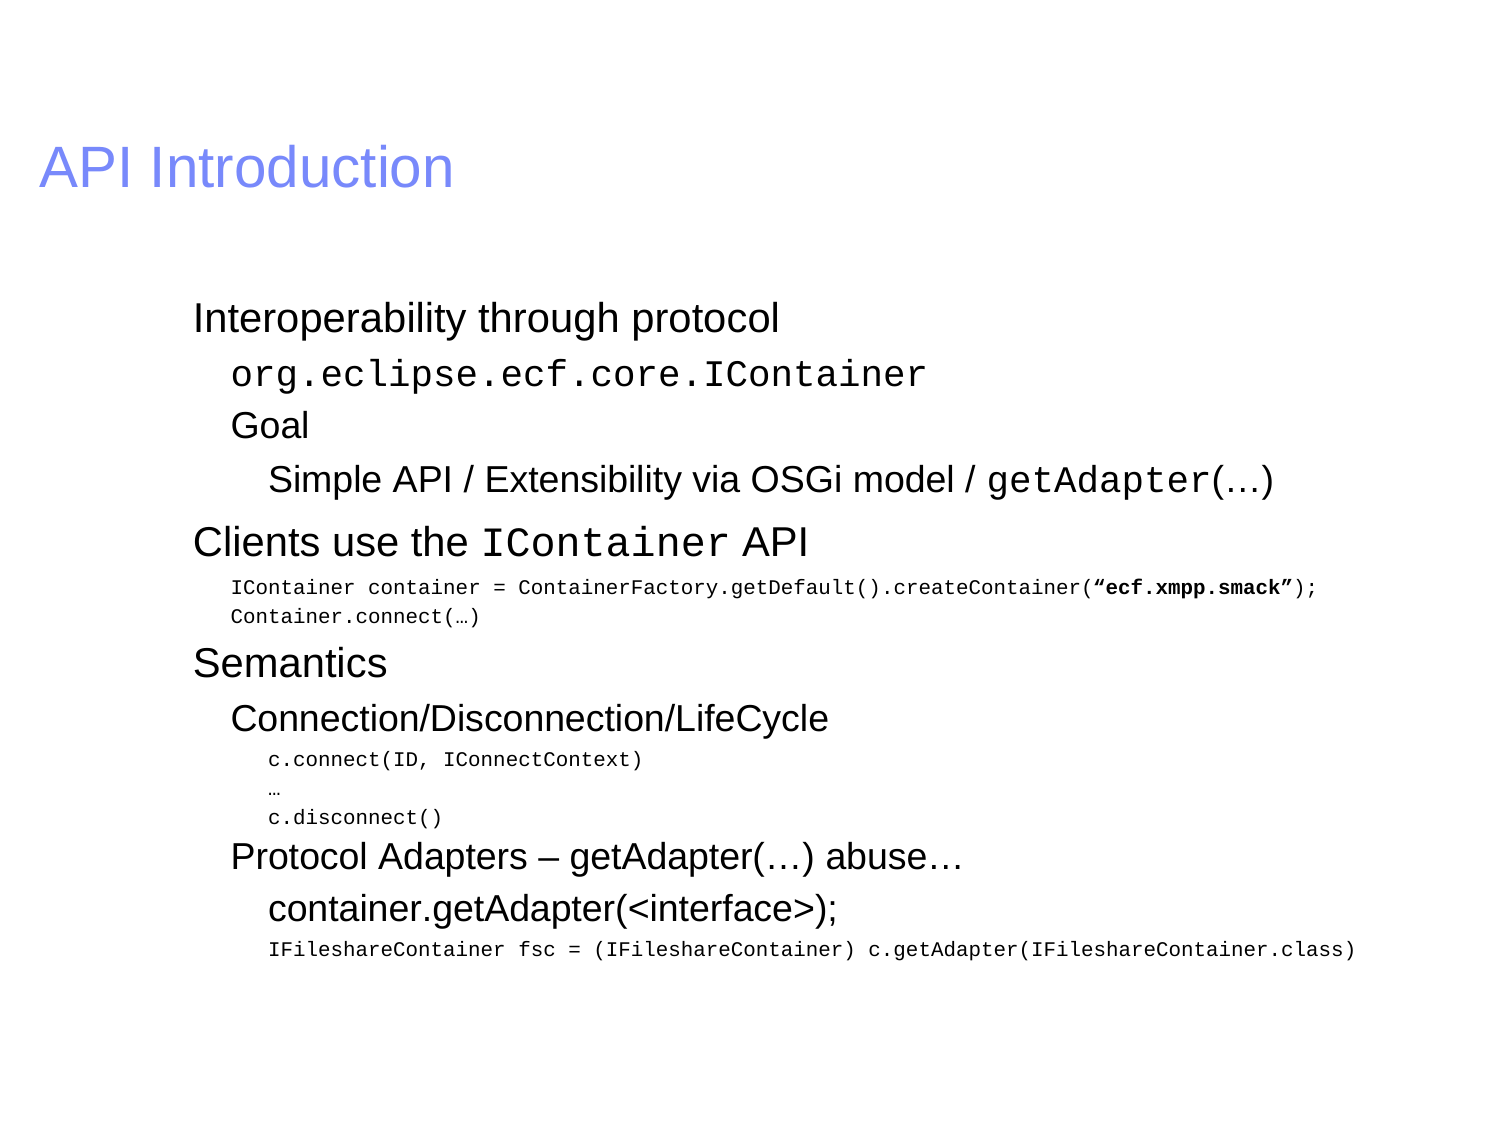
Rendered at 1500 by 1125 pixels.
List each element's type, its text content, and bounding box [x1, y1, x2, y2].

list Interoperability through protocol org.eclipse.ecf.core.IContainer Goal Simple API / Extensibility via OSGi model / getAdapter(…) Clients use the IContainer API IContainer container = ContainerFactory.getDefault().createContainer(“ecf.xmpp.smack”); Container.connect(…) Semantics Connection/Disconnection/LifeCycle c.connect(ID, IConnectContext) … c.disconnect() Protocol Adapters – getAdapter(…) abuse… container.getAdapter(<interface>); IFileshareContainer fsc = (IFileshareContainer) c.getAdapter(IFileshareContainer.class) [178, 291, 1417, 1125]
title API Introduction [25, 132, 1415, 213]
